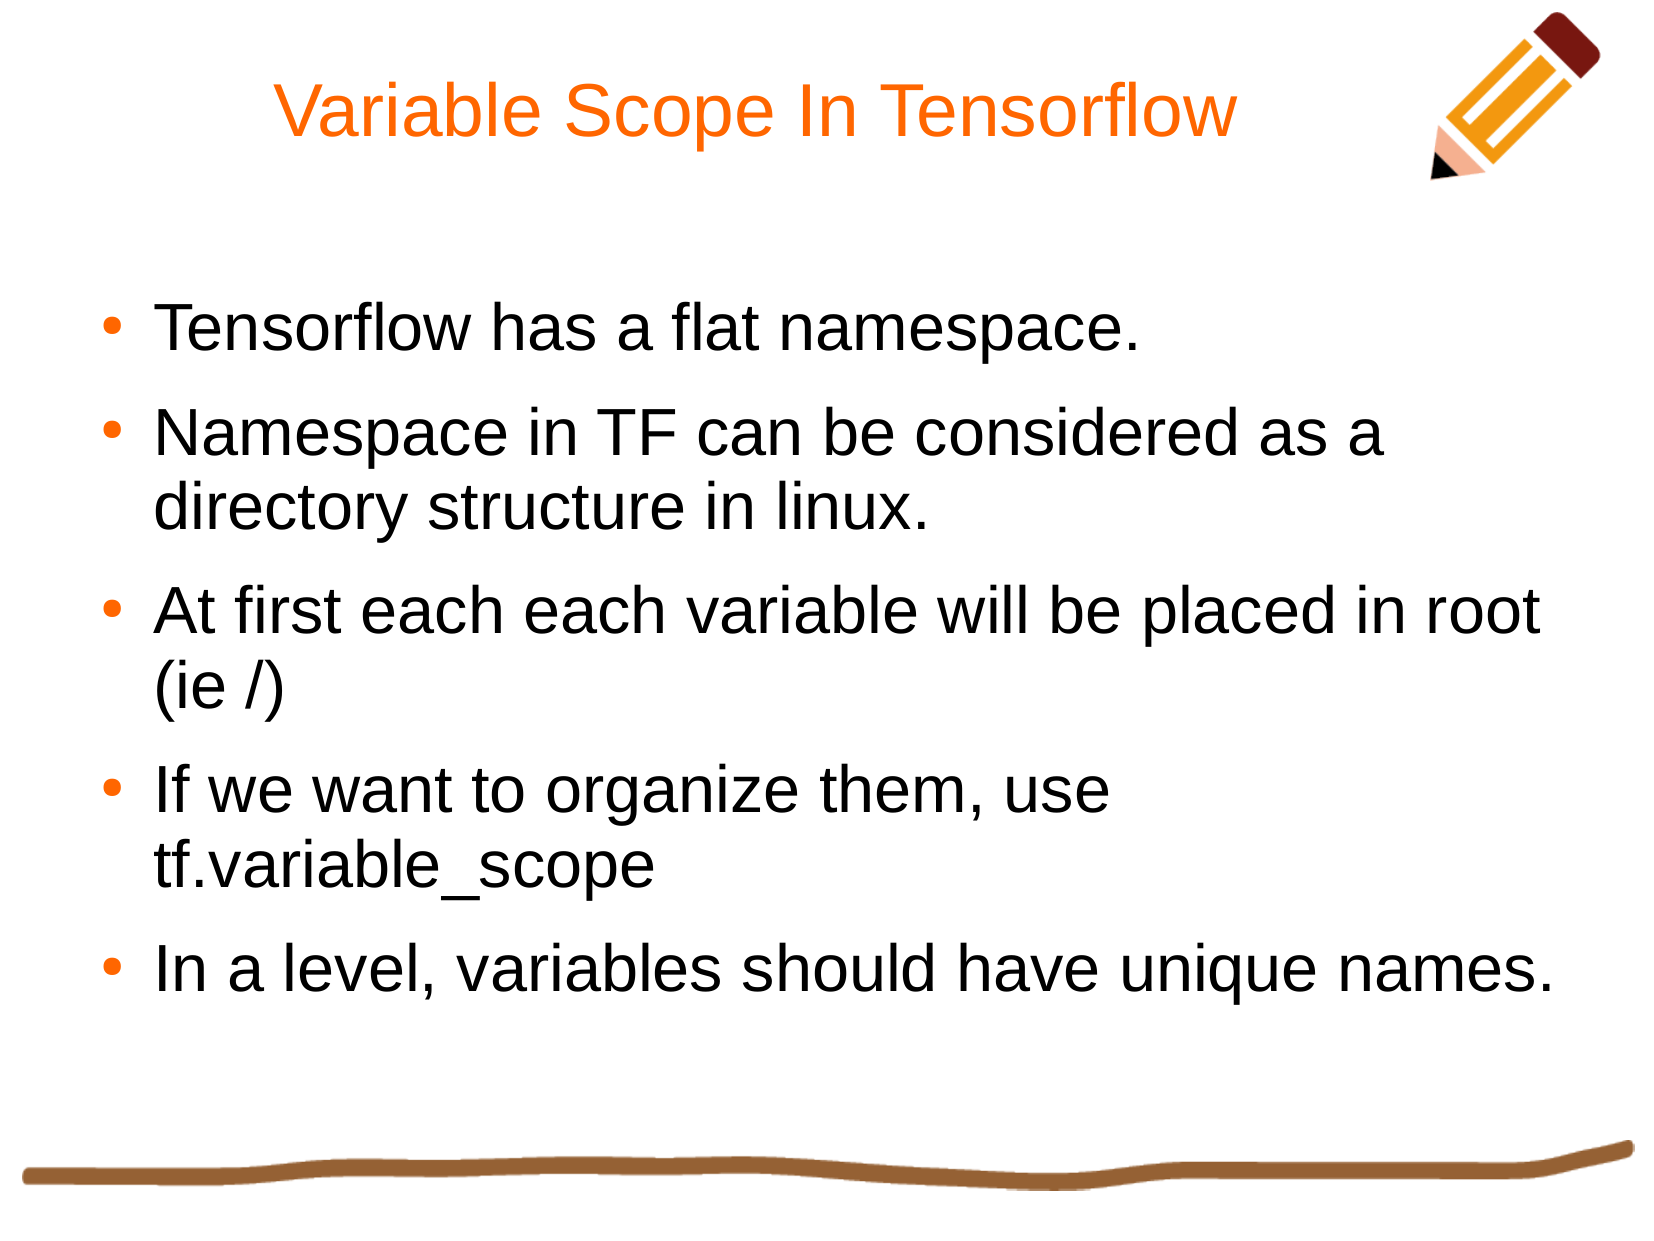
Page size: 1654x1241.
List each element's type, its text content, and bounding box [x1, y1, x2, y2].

picture [1430, 12, 1601, 181]
picture [22, 1140, 1635, 1191]
title Variable Scope In Tensorflow [82, 49, 1430, 172]
list Tensorflow has a flat namespace. Namespace in TF can be considered as a directory structure in linux. At first each each variable will be placed in root (ie /) If we want to organize them, use tf.variable_scope In a level, variables should have unique names. [82, 290, 1571, 1122]
